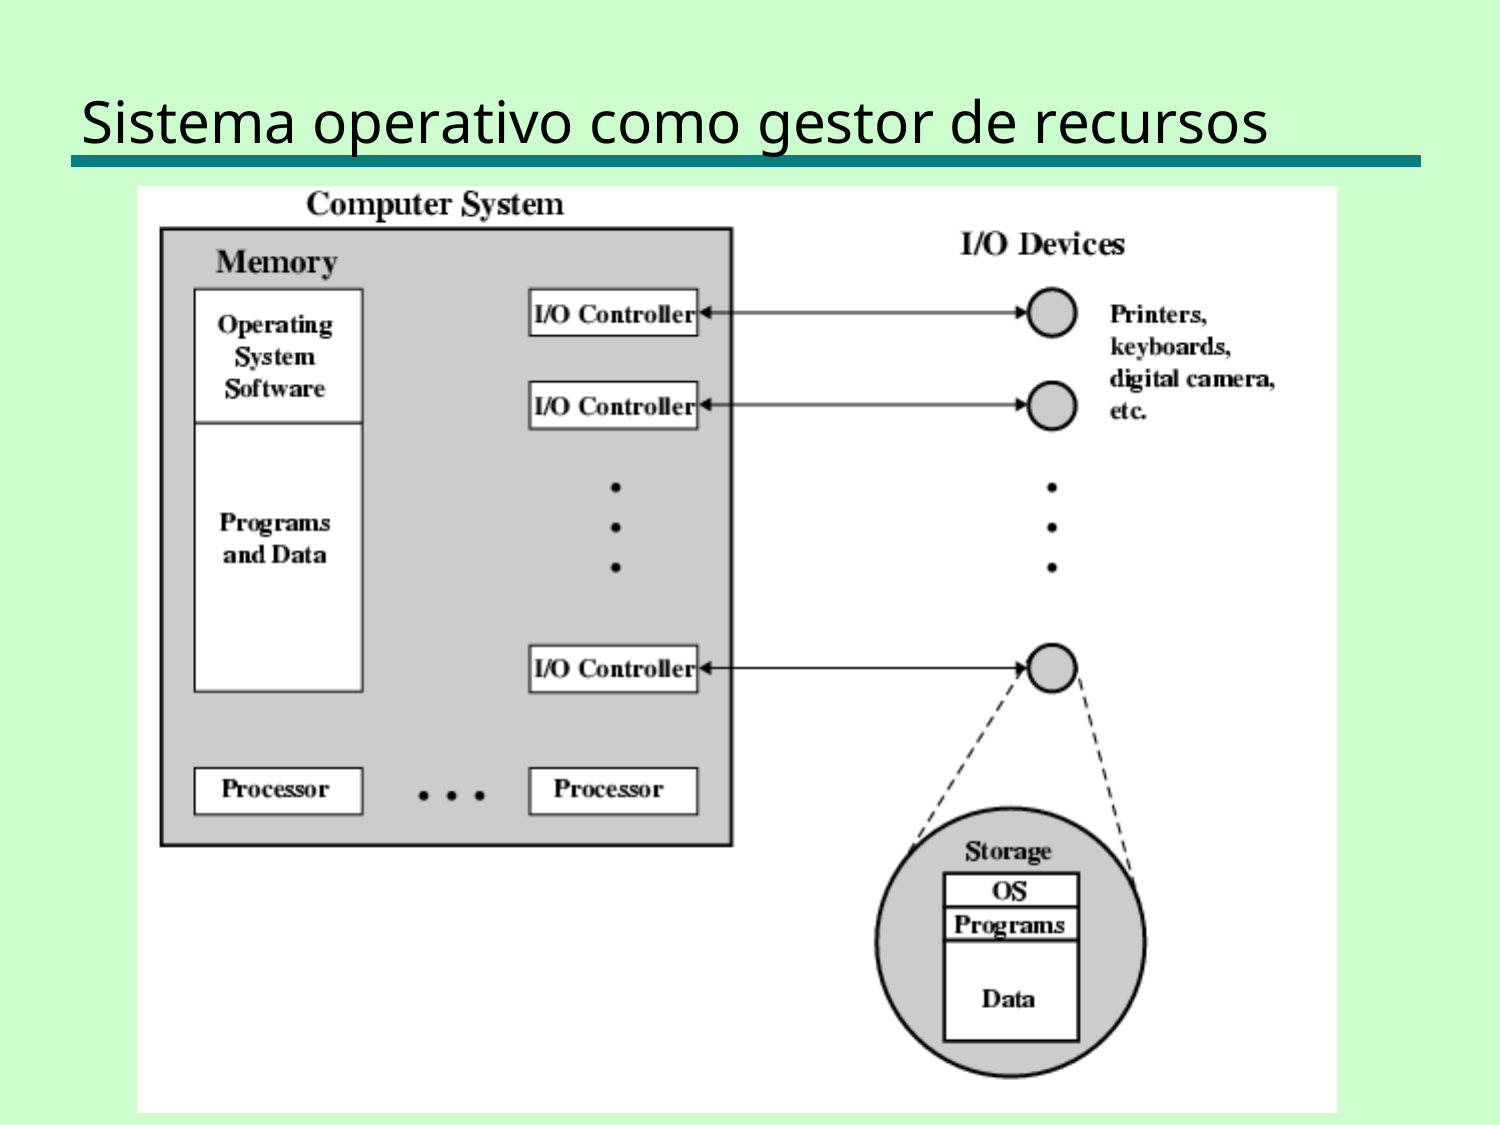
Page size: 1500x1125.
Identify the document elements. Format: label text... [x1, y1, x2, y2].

picture [137, 186, 1338, 1113]
title Sistema operativo como gestor de recursos [66, 24, 1413, 163]
